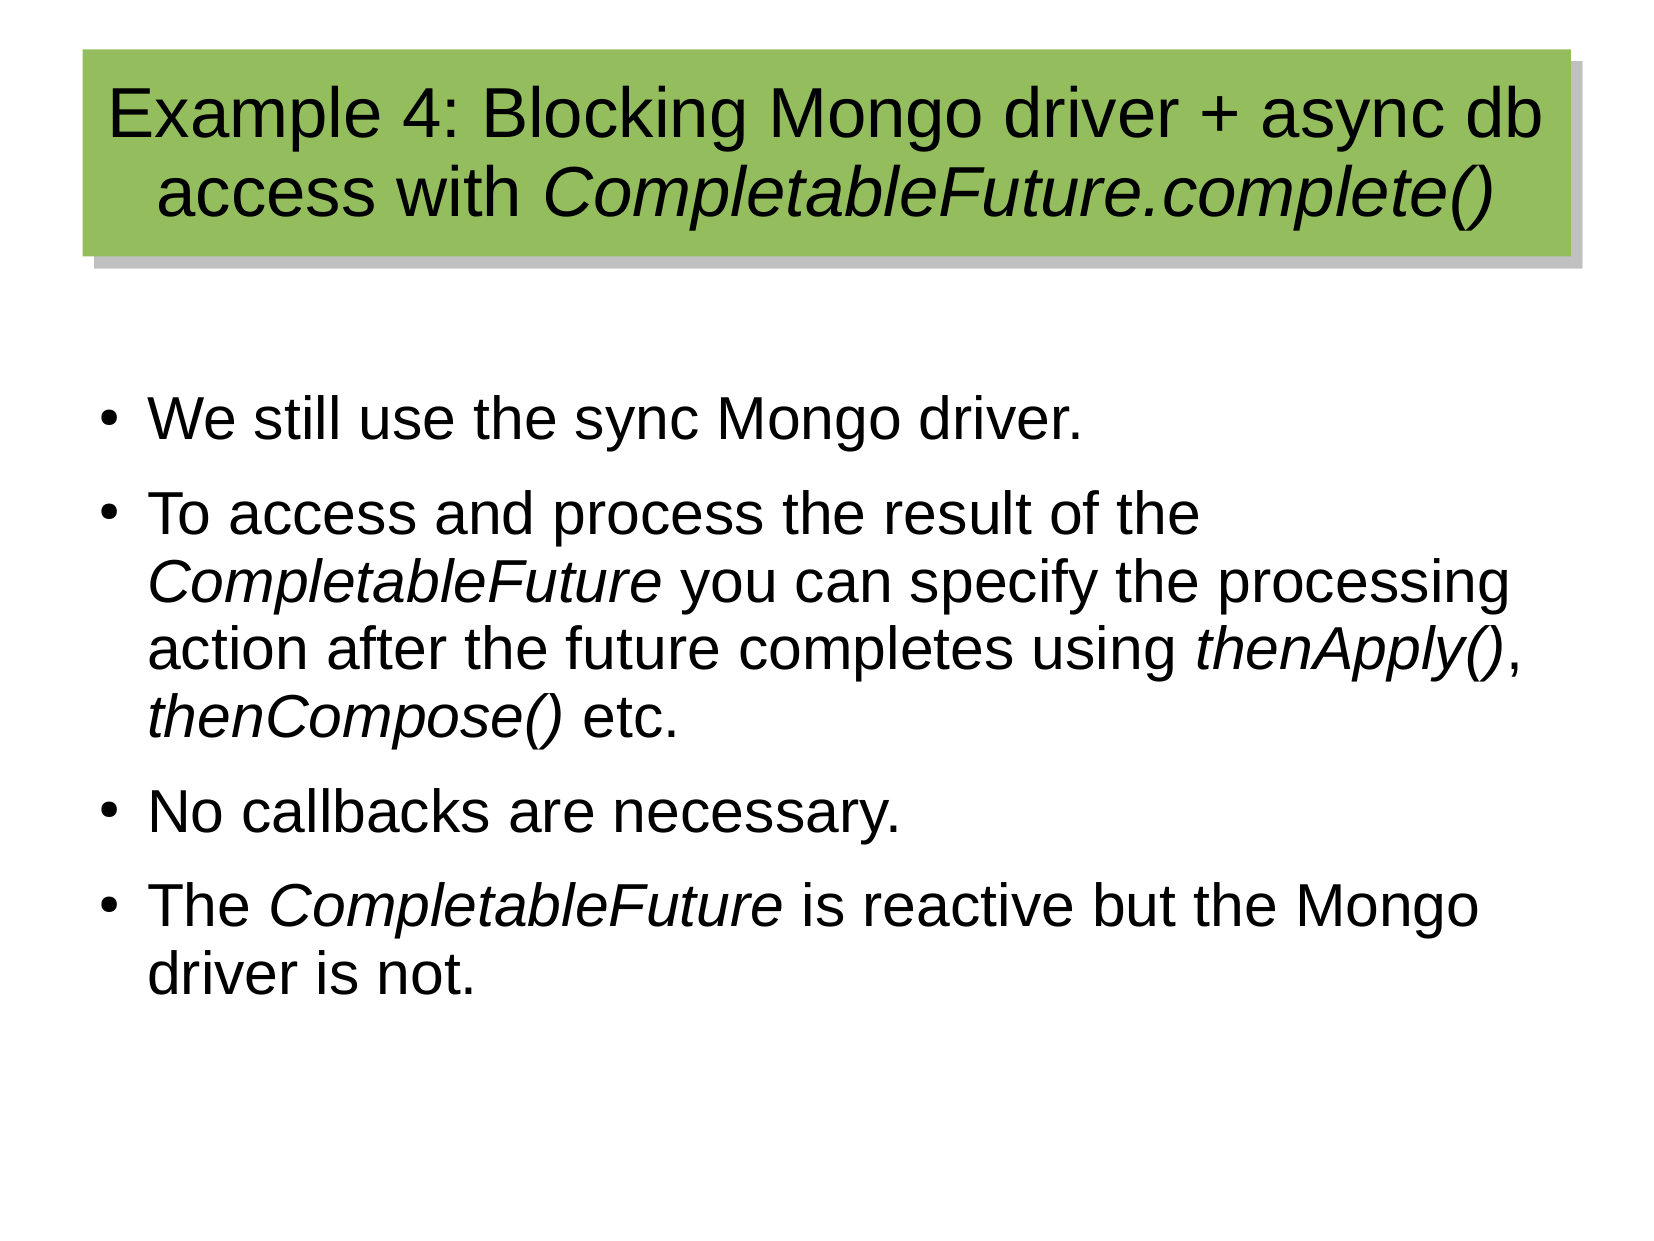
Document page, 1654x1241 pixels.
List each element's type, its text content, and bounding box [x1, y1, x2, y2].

title Example 4: Blocking Mongo driver + async db access with CompletableFuture.complete() [82, 49, 1571, 257]
list We still use the sync Mongo driver. To access and process the result of the CompletableFuture you can specify the processing action after the future completes using thenApply(), thenCompose() etc. No callbacks are necessary. The CompletableFuture is reactive but the Mongo driver is not. [82, 290, 1571, 1010]
